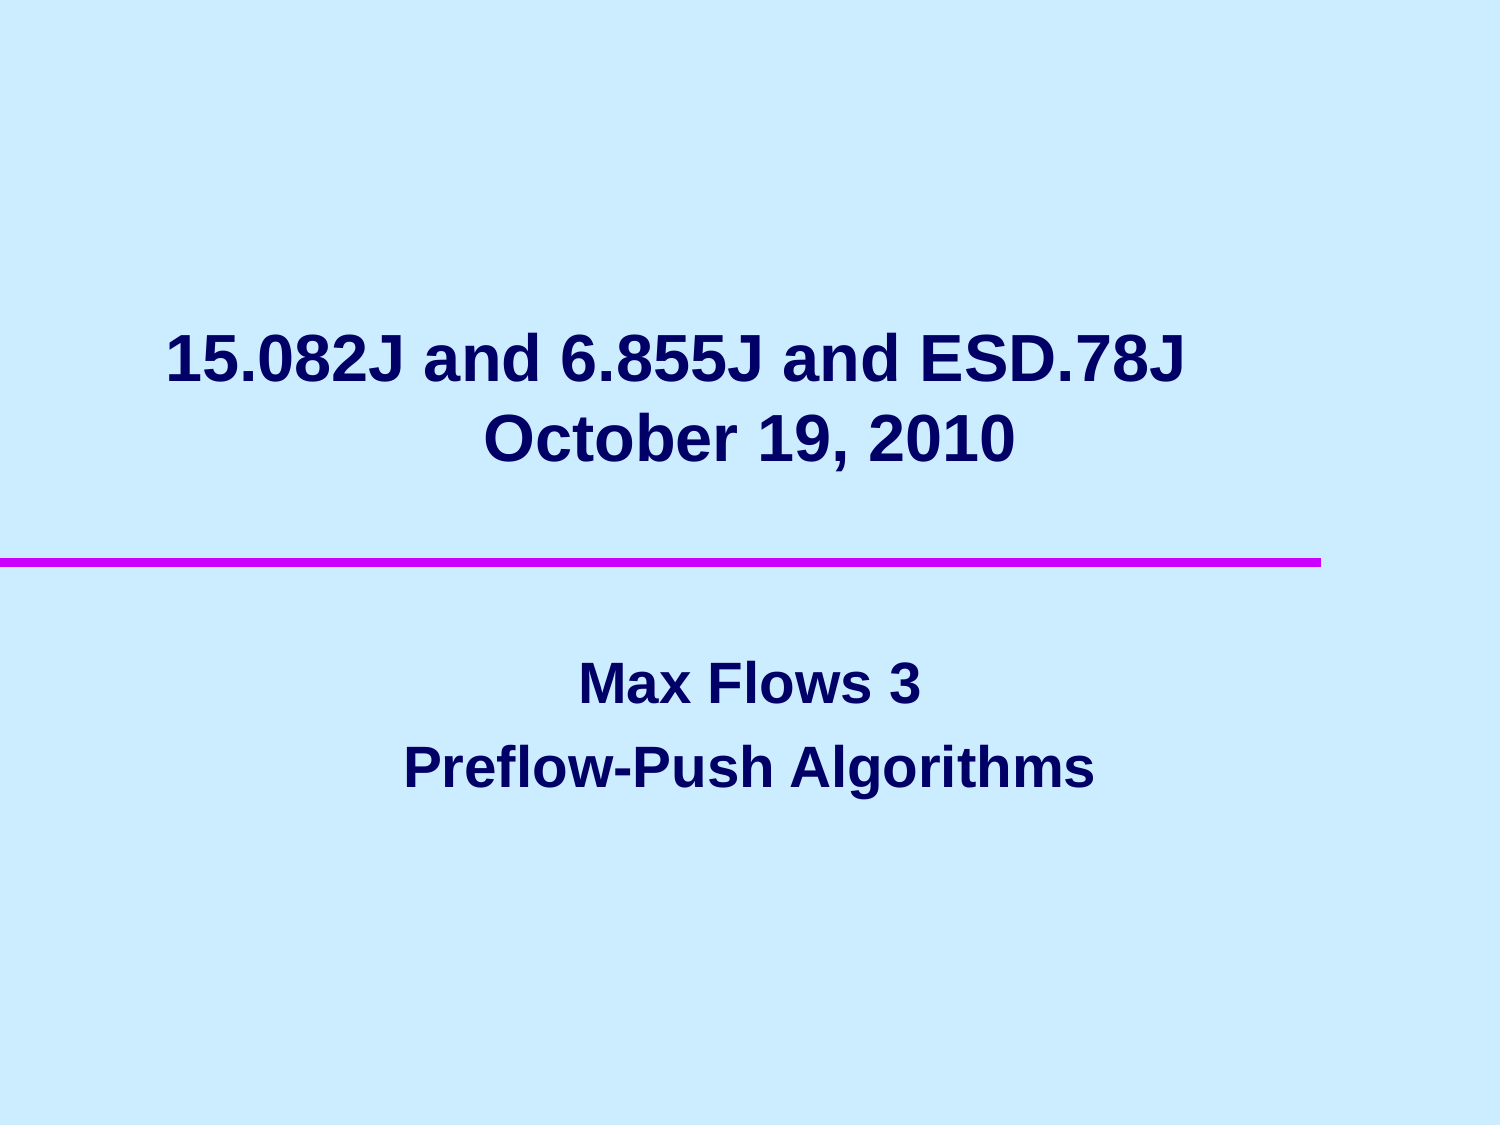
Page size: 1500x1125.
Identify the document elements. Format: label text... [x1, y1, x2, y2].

title 15.082J and 6.855J and ESD.78J October 19, 2010 [112, 374, 1388, 563]
subtitle Max Flows 3 Preflow-Push Algorithms [225, 637, 1276, 925]
